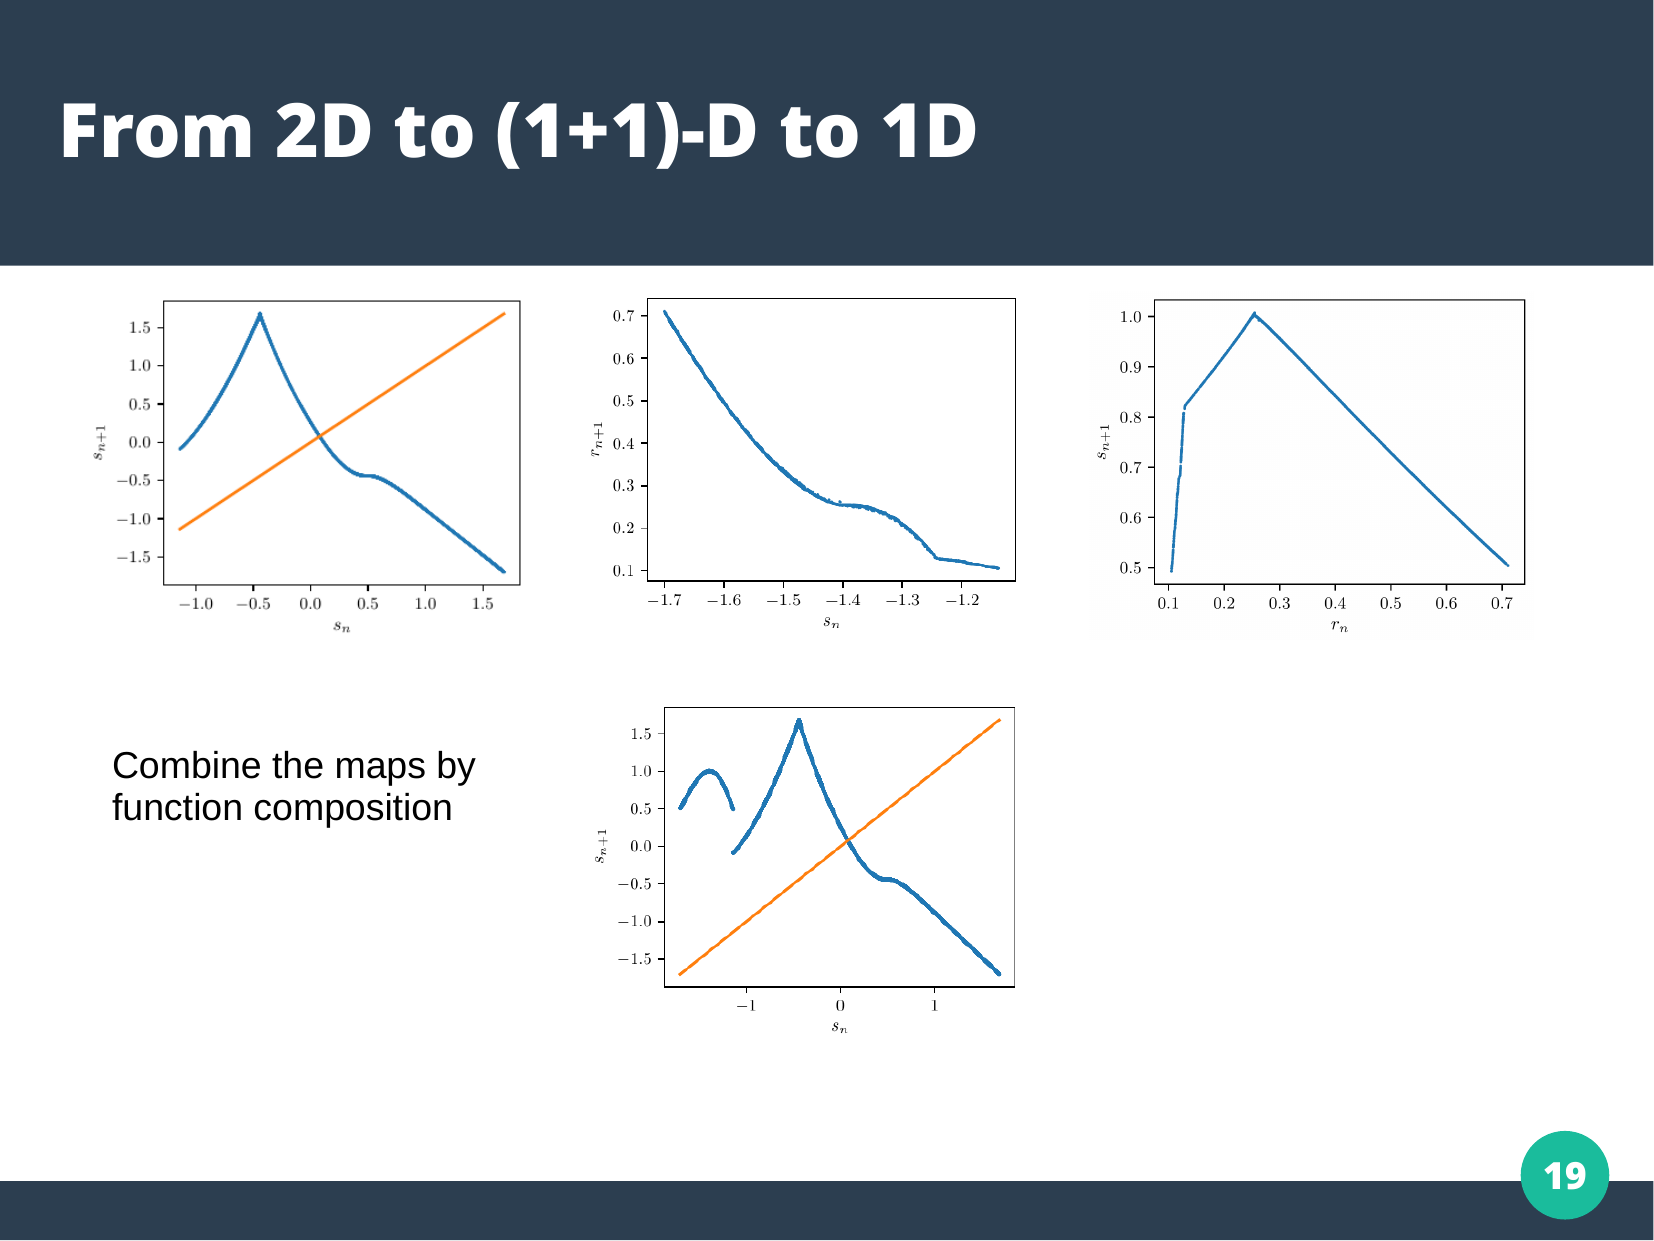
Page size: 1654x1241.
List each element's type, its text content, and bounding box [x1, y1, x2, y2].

picture [93, 295, 525, 639]
picture [593, 701, 1025, 1043]
text_box Combine the maps by function composition [97, 737, 491, 878]
picture [1089, 291, 1534, 640]
title From 2D to (1+1)-D to 1D [59, 49, 1595, 207]
picture [582, 292, 1021, 628]
